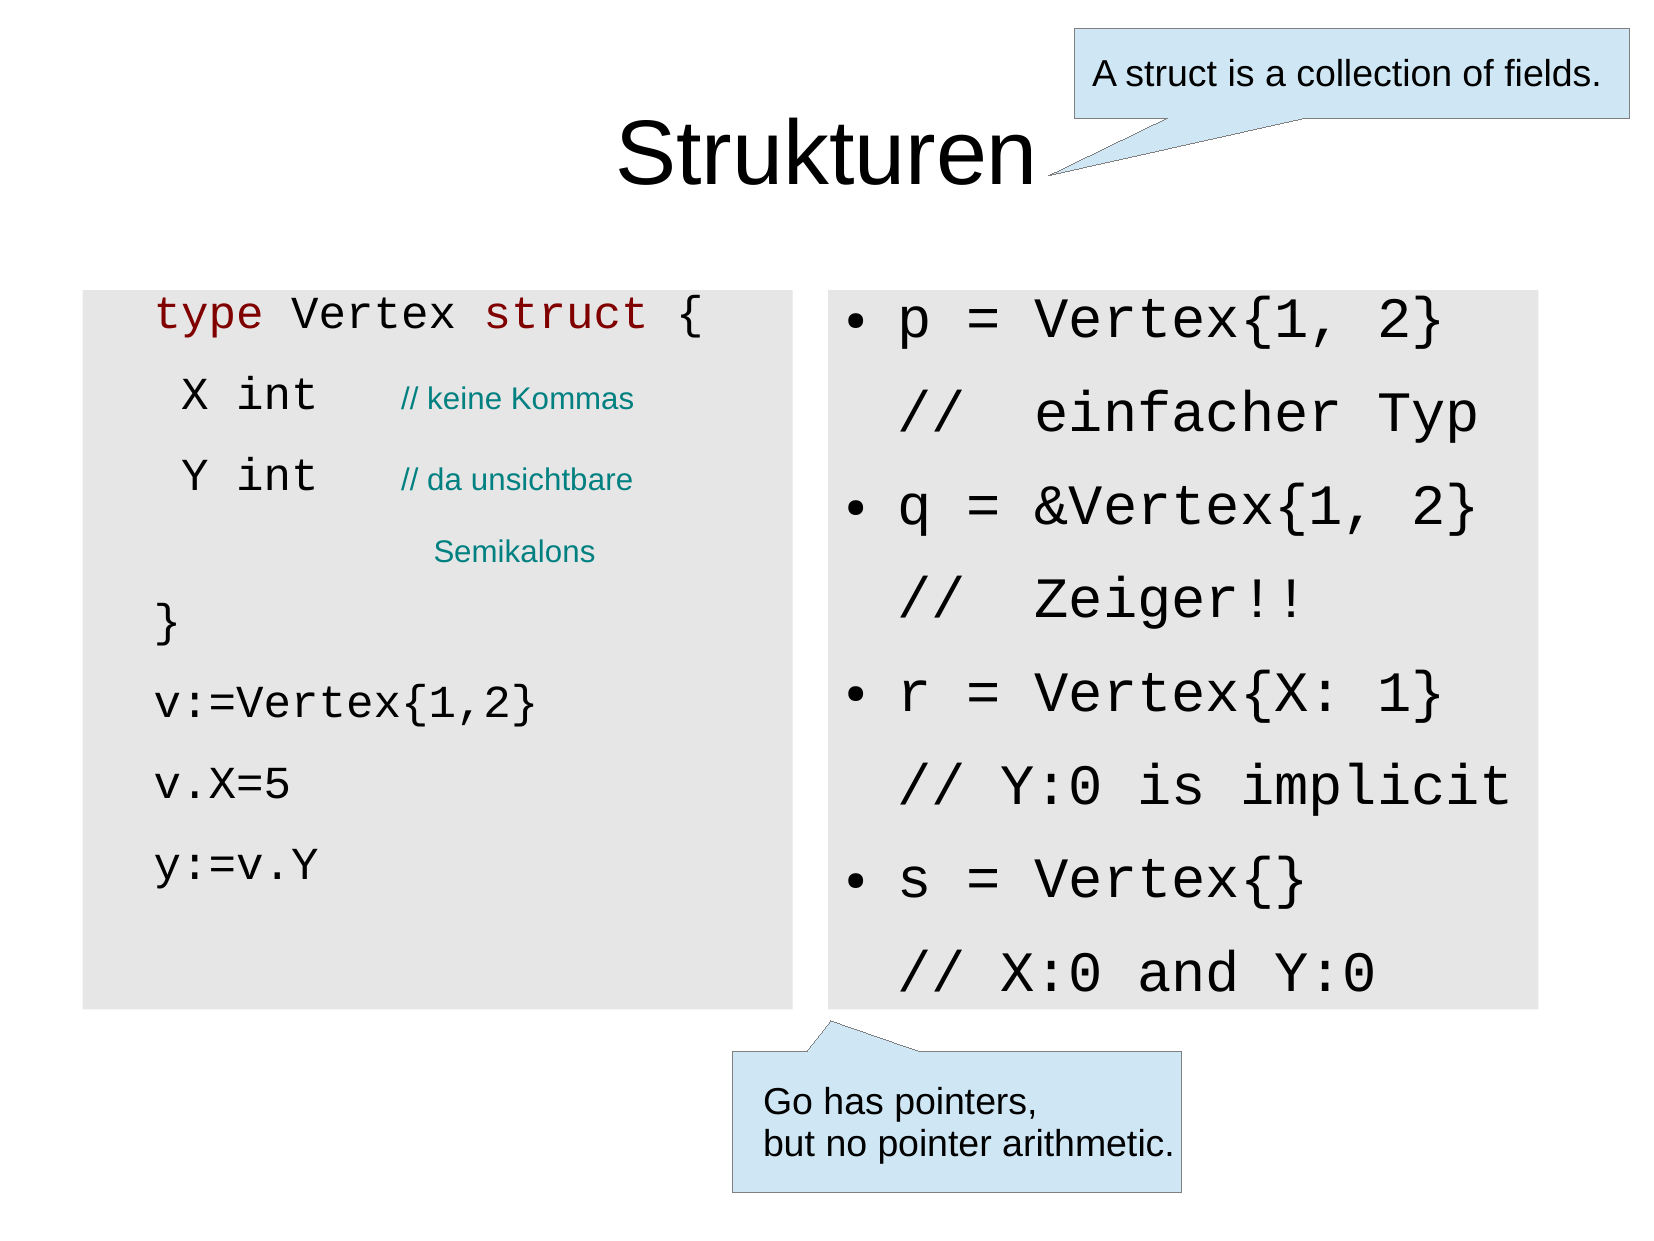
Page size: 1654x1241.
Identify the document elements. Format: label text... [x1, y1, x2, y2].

list type Vertex struct { X int // keine Kommas Y int // da unsichtbare Semikalons } v:=Vertex{1,2} v.X=5 y:=v.Y [82, 290, 793, 1010]
title Strukturen [82, 49, 1571, 257]
list p = Vertex{1, 2} // einfacher Typ q = &Vertex{1, 2} // Zeiger!! r = Vertex{X: 1} // Y:0 is implicit s = Vertex{} // X:0 and Y:0 [828, 290, 1539, 1010]
text_box Go has pointers, but no pointer arithmetic. [732, 1020, 1182, 1193]
text_box A struct is a collection of fields. [1048, 28, 1630, 176]
